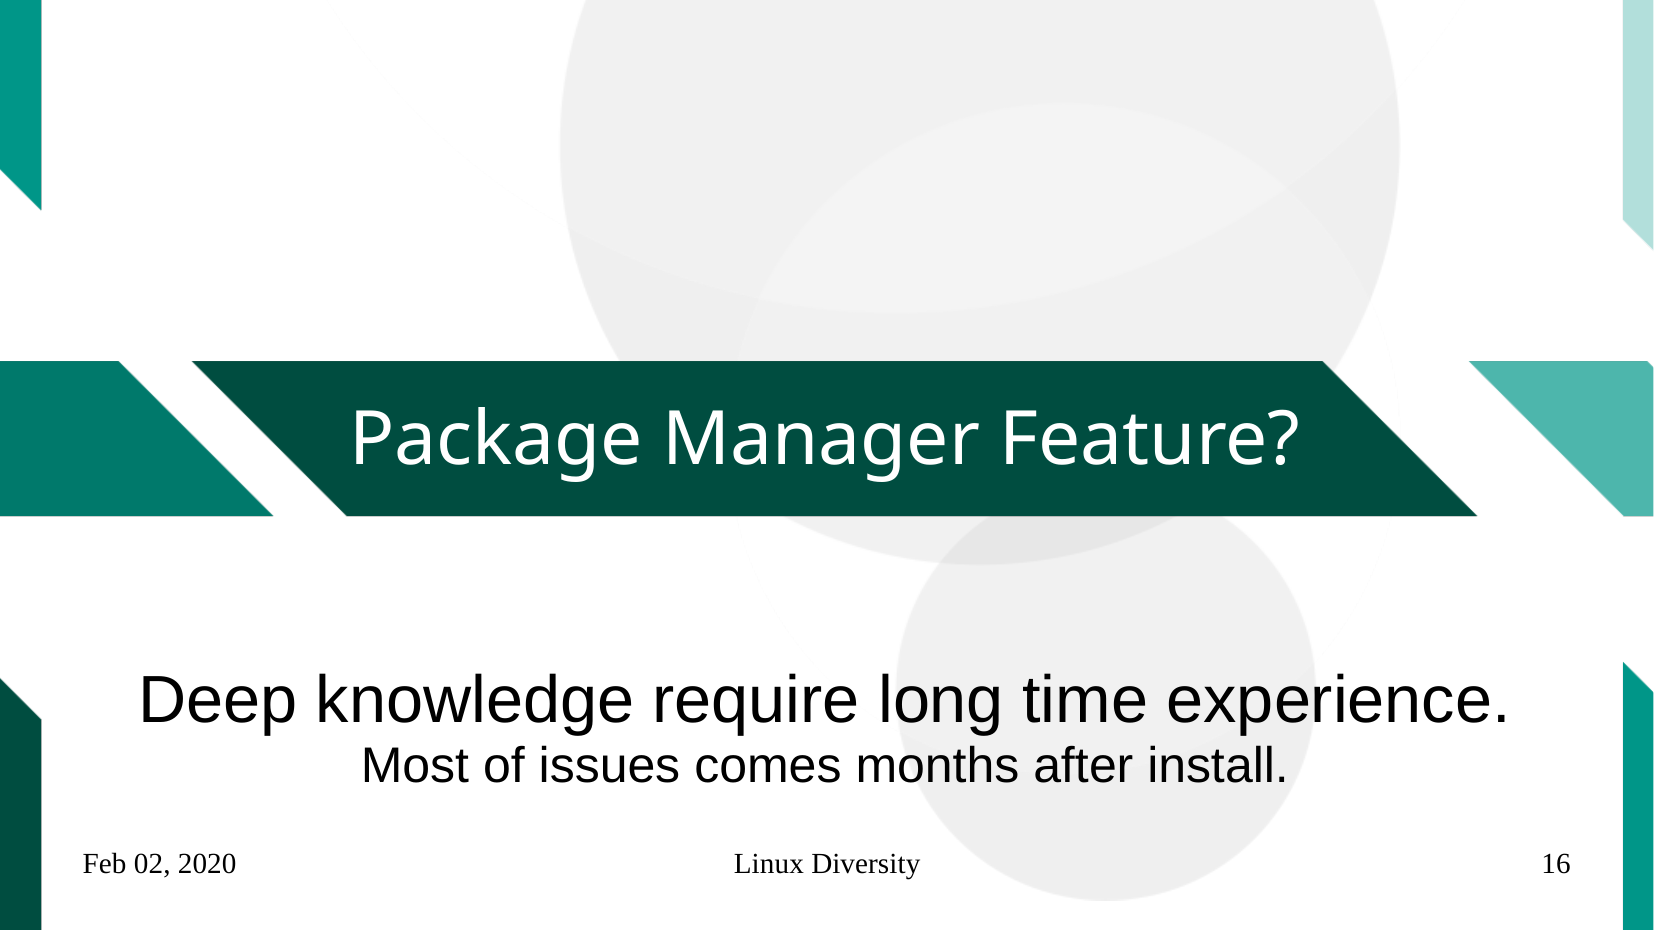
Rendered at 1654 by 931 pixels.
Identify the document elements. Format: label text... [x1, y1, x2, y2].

picture [0, 0, 1654, 930]
title Package Manager Feature? [82, 360, 1568, 511]
subtitle Deep knowledge require long time experience. Most of issues comes months after install. [82, 540, 1568, 916]
